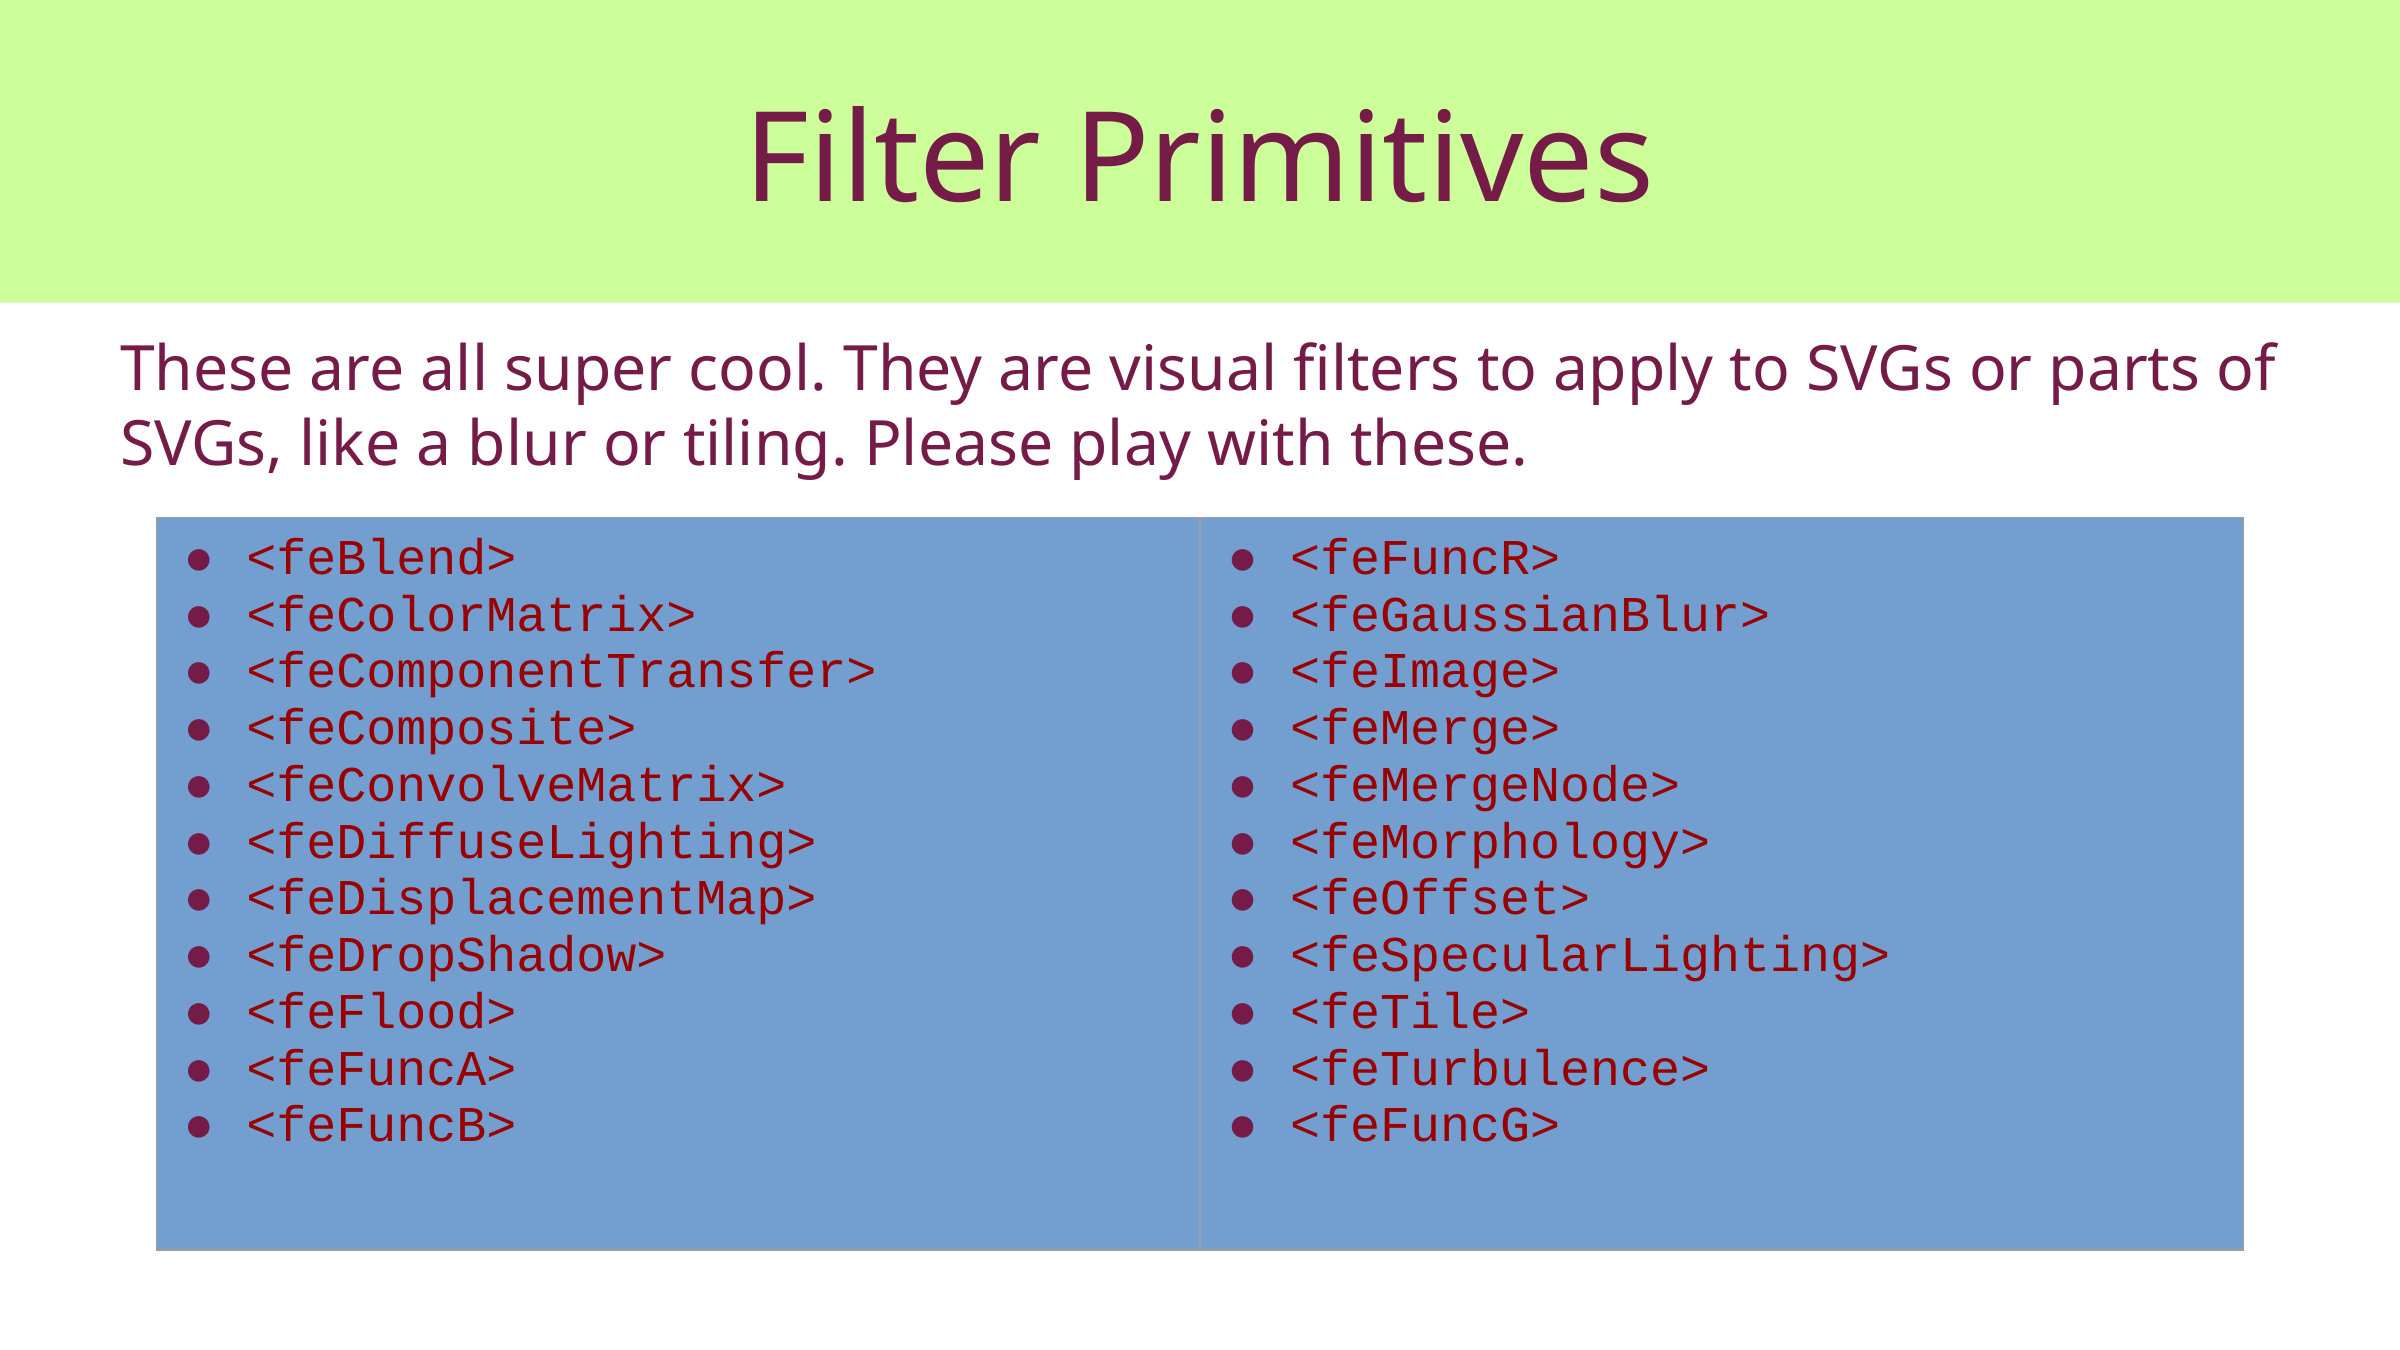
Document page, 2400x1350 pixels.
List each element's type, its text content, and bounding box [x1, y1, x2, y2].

table_header <feFuncR> <feGaussianBlur> <feImage> <feMerge> <feMergeNode> <feMorphology> <feOffset> <feSpecularLighting> <feTile> <feTurbulence> <feFuncG> [1201, 518, 2243, 1249]
table_header <feBlend> <feColorMatrix> <feComponentTransfer> <feComposite> <feConvolveMatrix> <feDiffuseLighting> <feDisplacementMap> <feDropShadow> <feFlood> <feFuncA> <feFuncB> [157, 518, 1199, 1249]
text_box Filter Primitives [0, 0, 2400, 303]
text_box These are all super cool. They are visual filters to apply to SVGs or parts of SVGs, like a blur or tiling. Please play with these. [120, 328, 2280, 1220]
